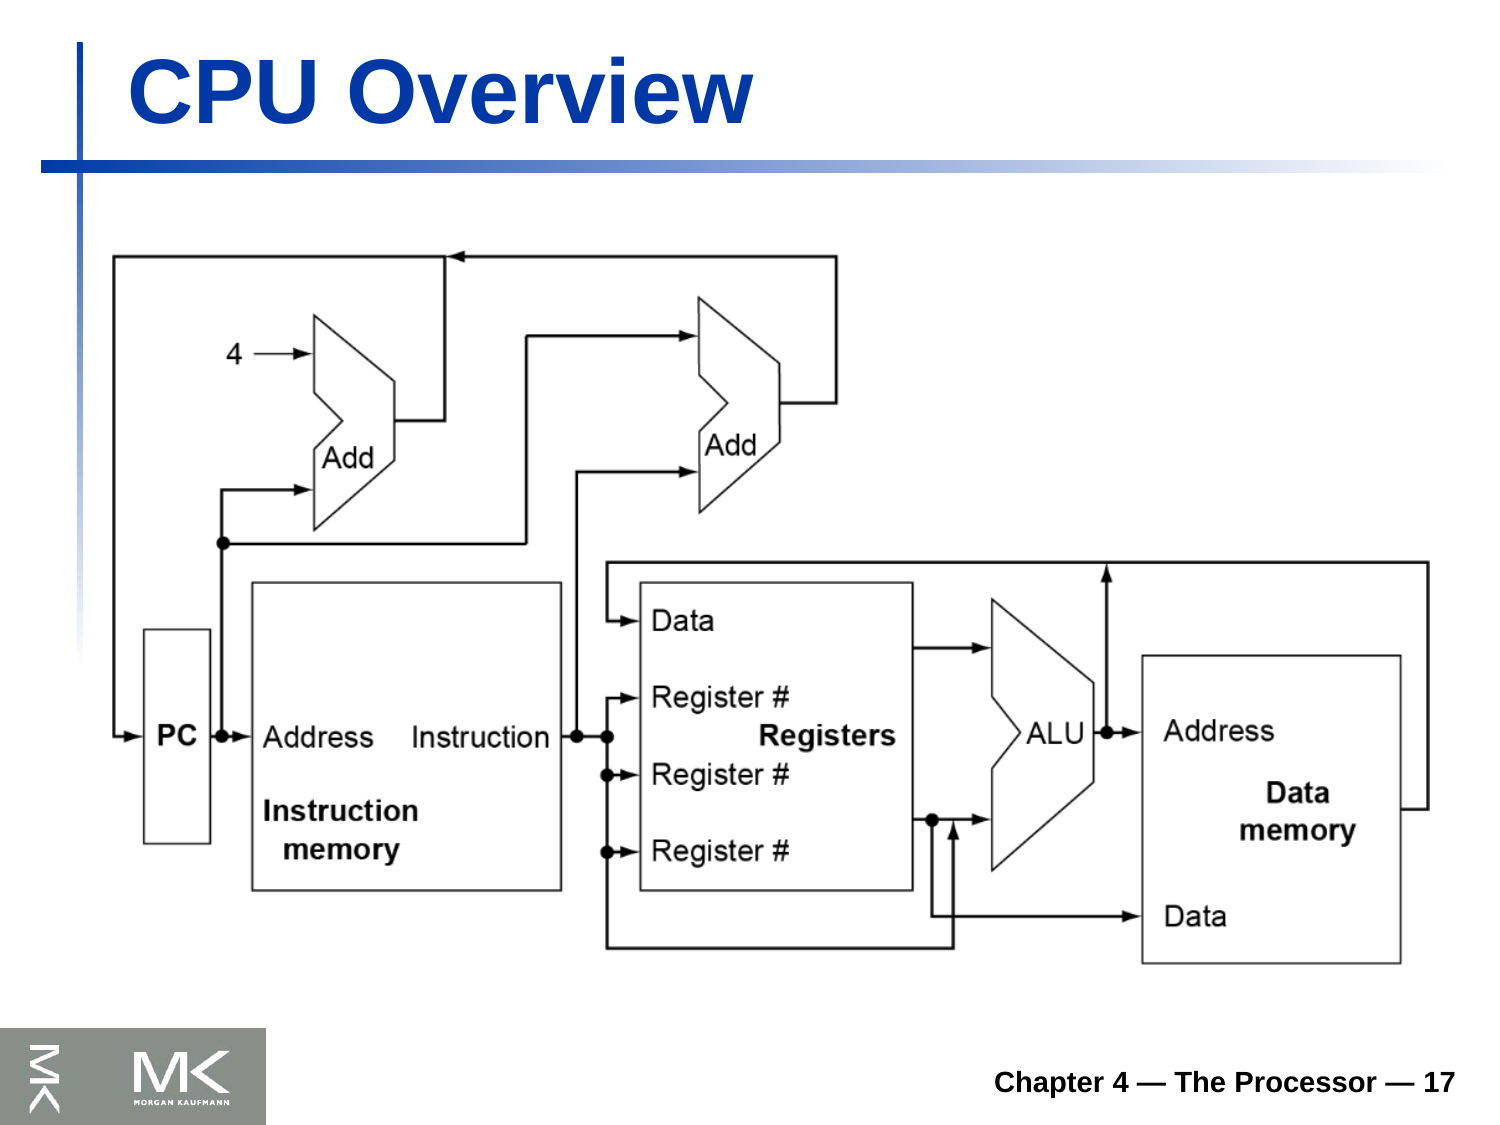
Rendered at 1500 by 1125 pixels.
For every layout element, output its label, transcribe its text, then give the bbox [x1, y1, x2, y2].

title CPU Overview [112, 23, 1468, 149]
text_box Chapter 4 — The Processor — <number> [277, 1046, 1471, 1106]
picture [112, 250, 1430, 965]
picture [0, 1028, 266, 1125]
